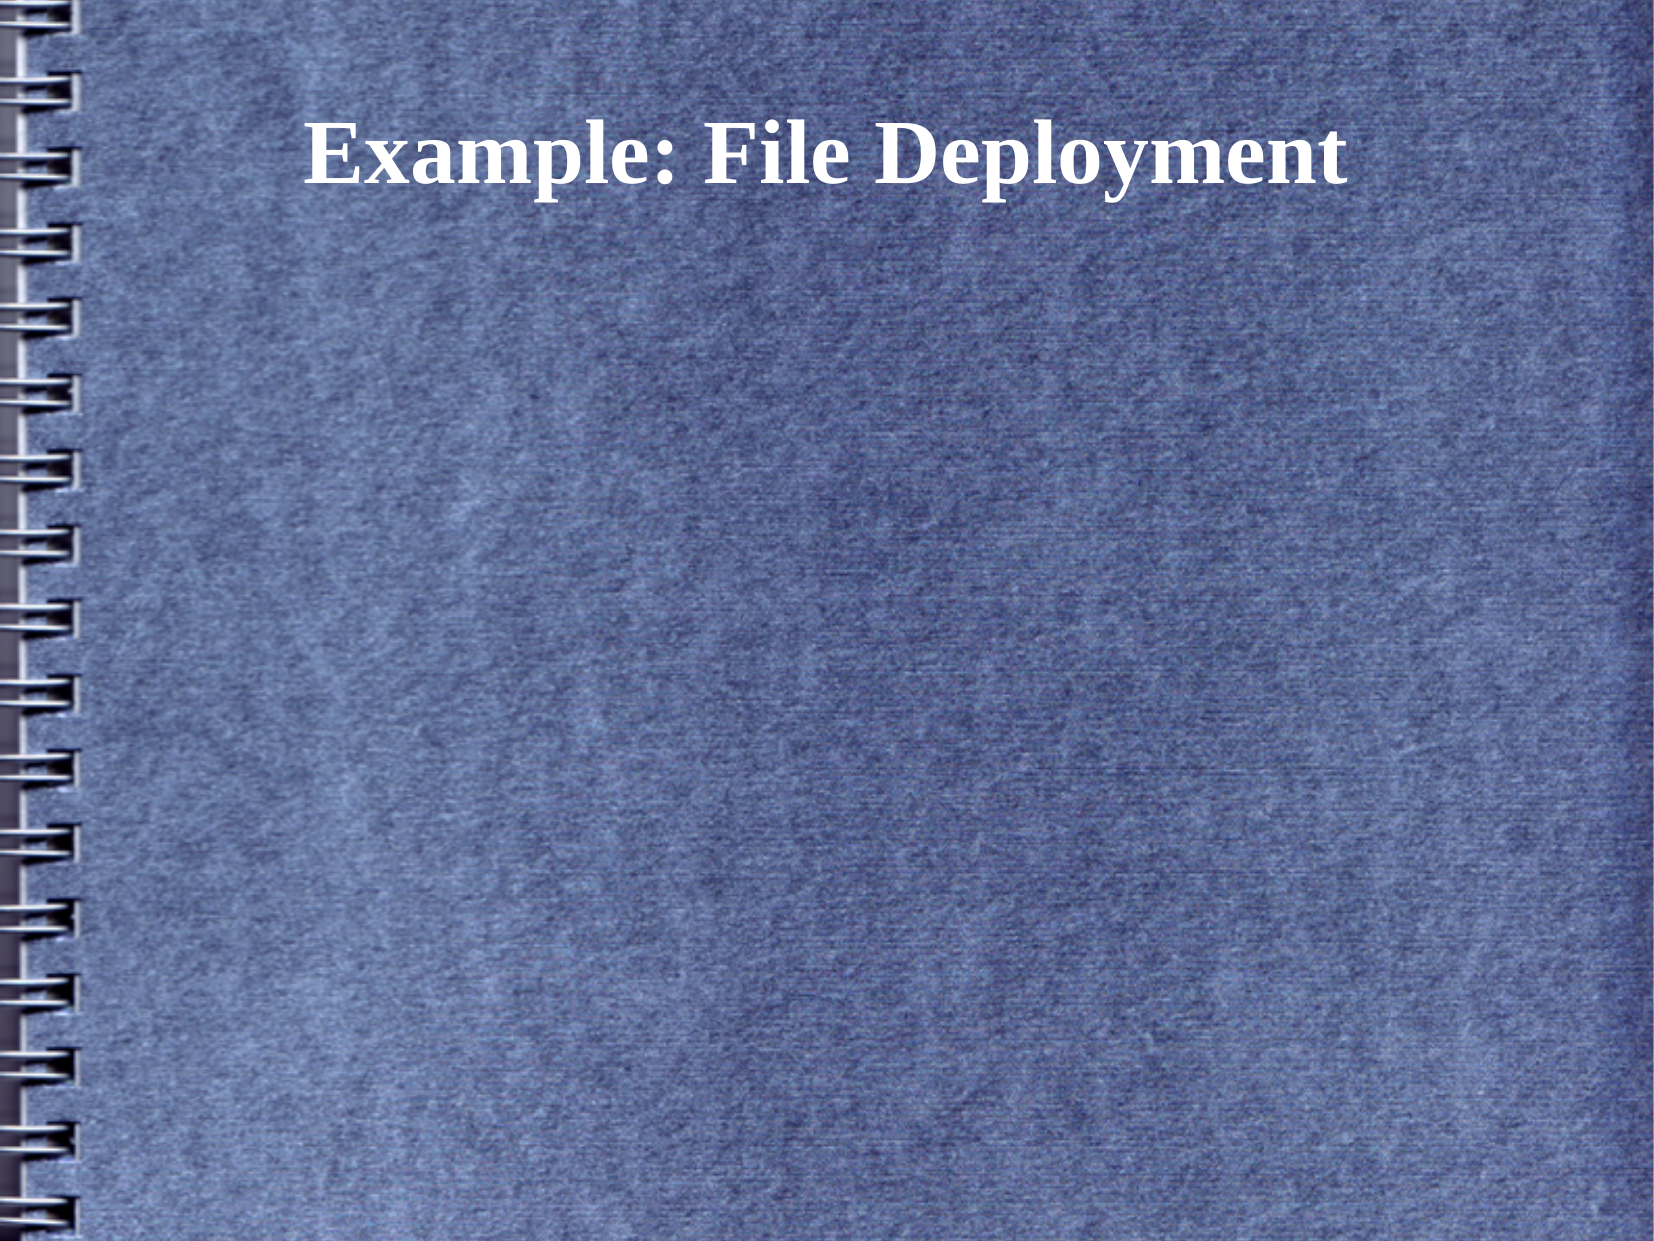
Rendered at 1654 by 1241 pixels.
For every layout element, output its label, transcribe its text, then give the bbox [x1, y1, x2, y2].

title Example: File Deployment [82, 49, 1571, 257]
picture [0, 0, 1654, 1241]
